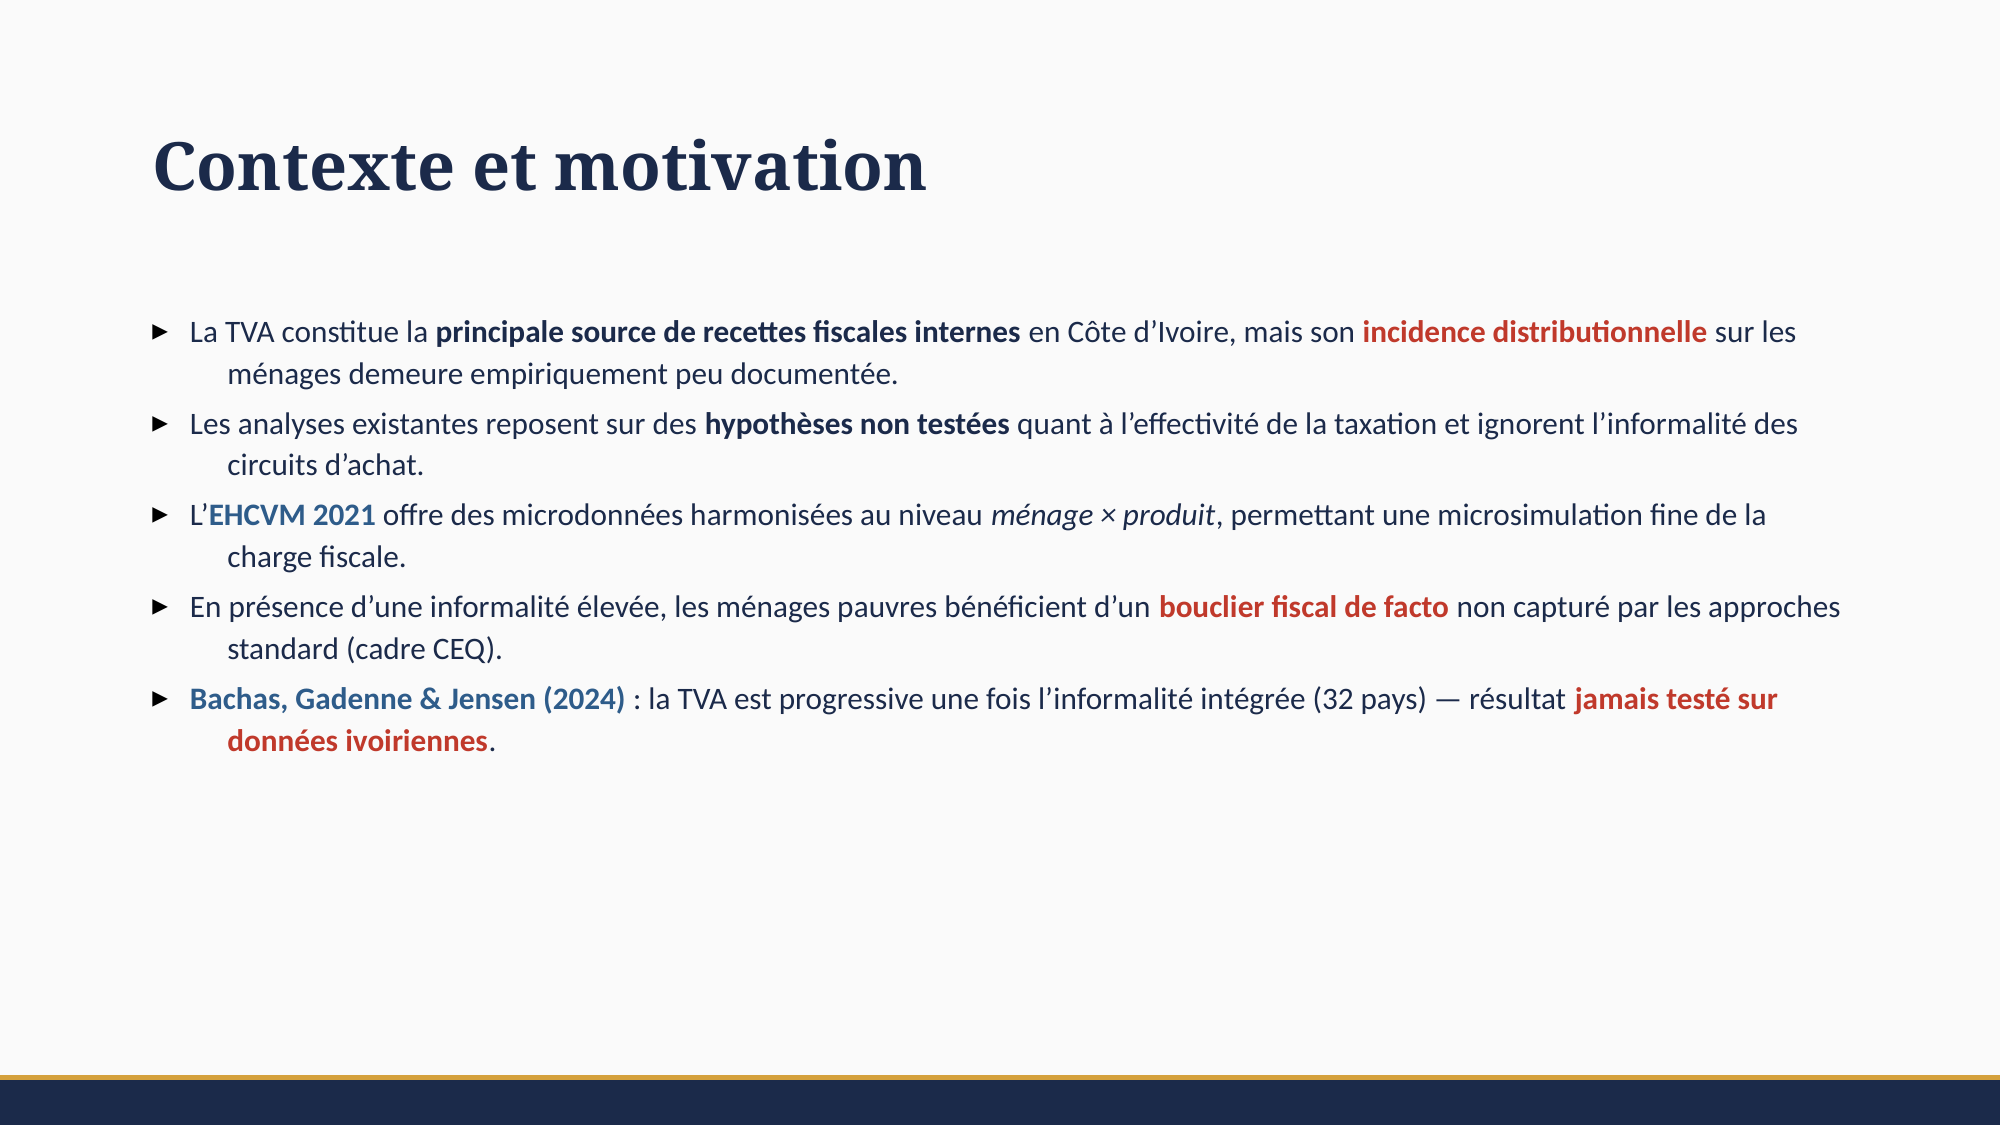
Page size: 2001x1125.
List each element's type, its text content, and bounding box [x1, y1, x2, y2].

list La TVA constitue la principale source de recettes fiscales internes en Côte d’Ivoire, mais son incidence distributionnelle sur les ménages demeure empiriquement peu documentée. Les analyses existantes reposent sur des hypothèses non testées quant à l’effectivité de la taxation et ignorent l’informalité des circuits d’achat. L’EHCVM 2021 offre des microdonnées harmonisées au niveau ménage × produit, permettant une microsimulation fine de la charge fiscale. En présence d’une informalité élevée, les ménages pauvres bénéficient d’un bouclier fiscal de facto non capturé par les approches standard (cadre CEQ). Bachas, Gadenne & Jensen (2024) : la TVA est progressive une fois l’informalité intégrée (32 pays) — résultat jamais testé sur données ivoiriennes. [137, 299, 1863, 1014]
title Contexte et motivation [137, 59, 1863, 278]
